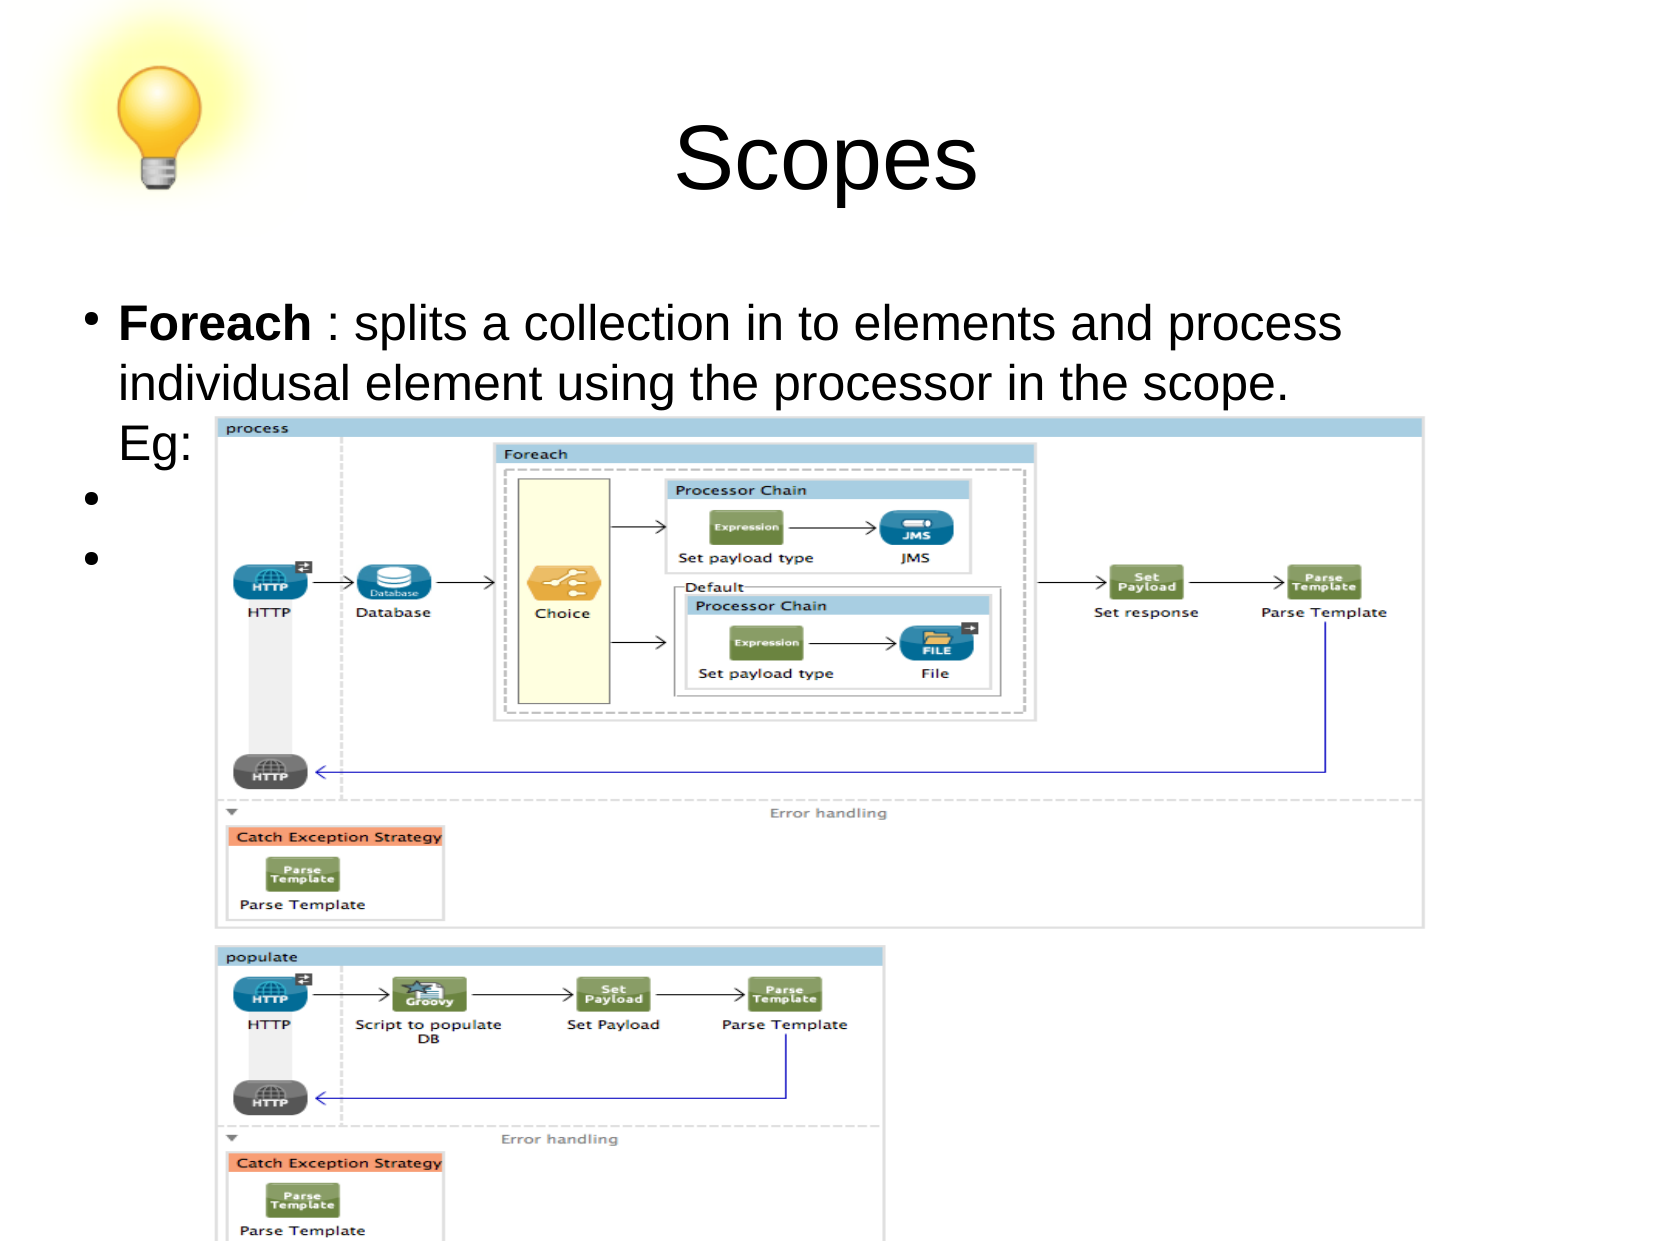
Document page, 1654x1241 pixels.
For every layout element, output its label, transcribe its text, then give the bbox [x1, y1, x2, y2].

picture [212, 413, 1436, 1241]
text_box Scopes [82, 49, 1571, 257]
text_box Foreach : splits a collection in to elements and process individusal element using the processor in the scope. Eg: [82, 290, 1571, 1010]
picture [7, 0, 307, 237]
